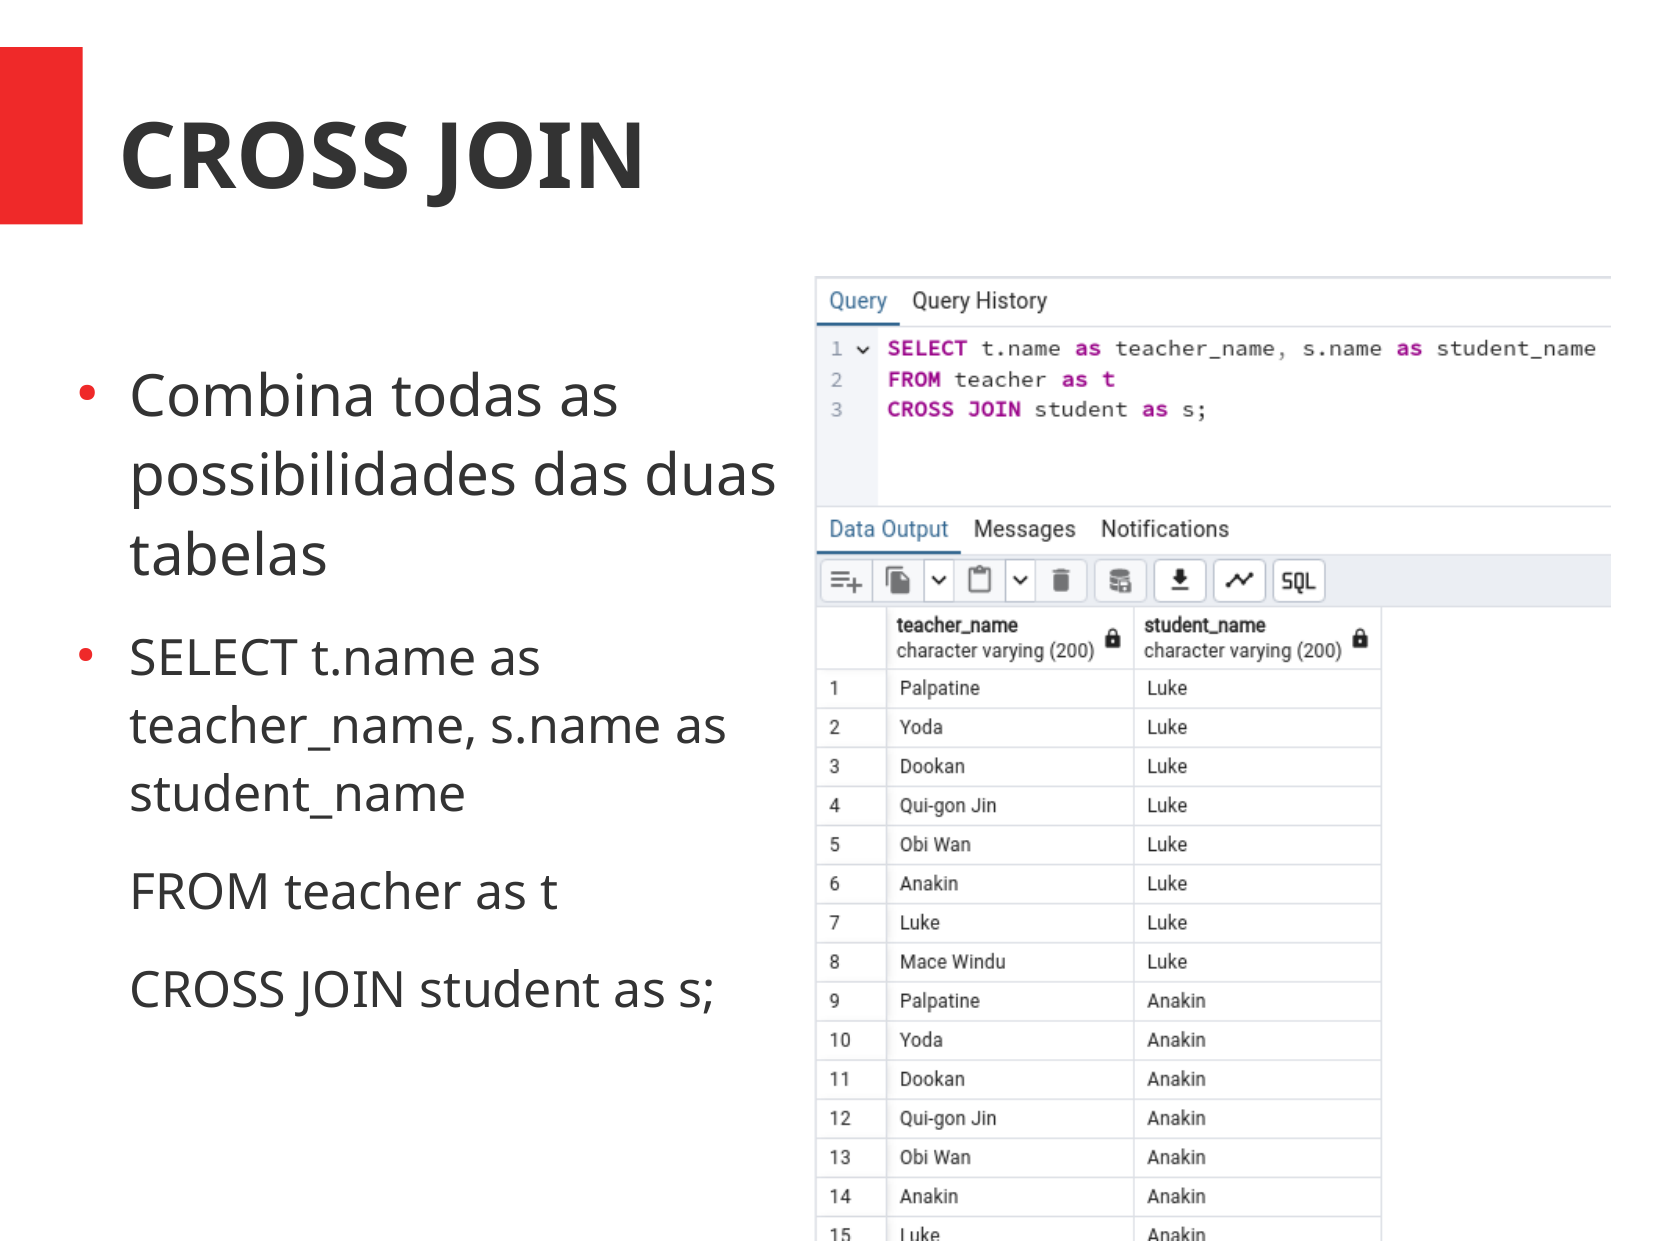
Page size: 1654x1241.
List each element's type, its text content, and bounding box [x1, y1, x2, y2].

list Combina todas as possibilidades das duas tabelas SELECT t.name as teacher_name, s.name as student_name FROM teacher as t CROSS JOIN student as s; [59, 354, 810, 1074]
title CROSS JOIN [118, 49, 1571, 257]
picture [814, 276, 1611, 1241]
